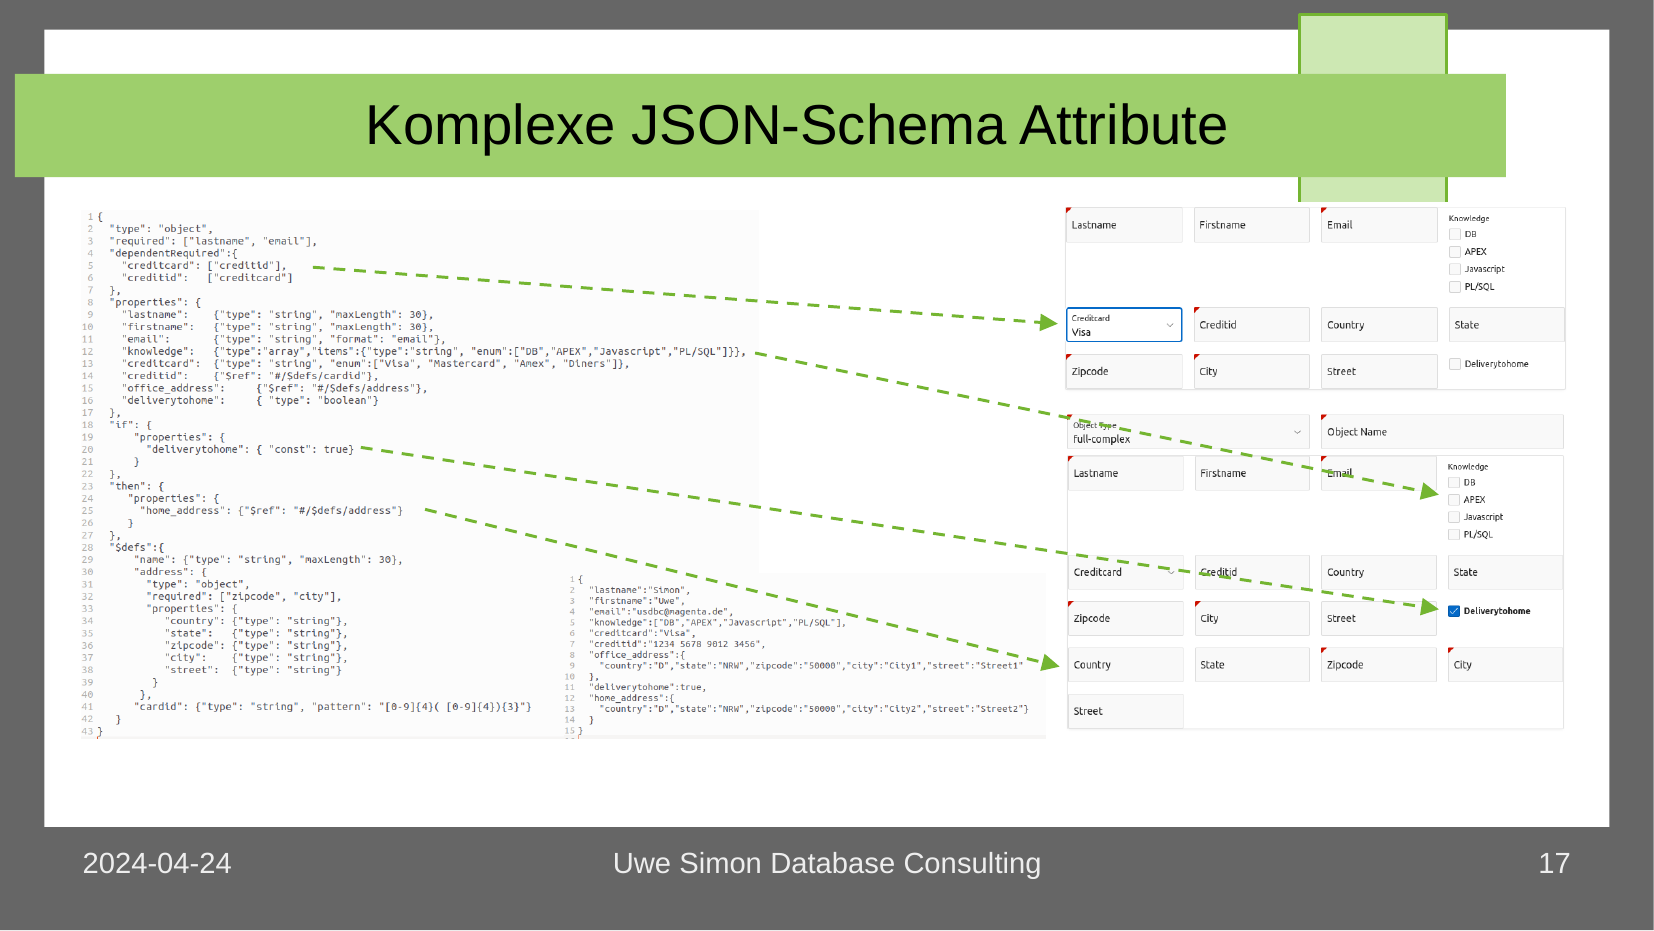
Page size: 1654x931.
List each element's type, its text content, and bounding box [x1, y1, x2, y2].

picture [1059, 404, 1575, 736]
picture [1057, 202, 1574, 401]
picture [81, 210, 1046, 739]
title Komplexe JSON-Schema Attribute [88, 73, 1506, 178]
